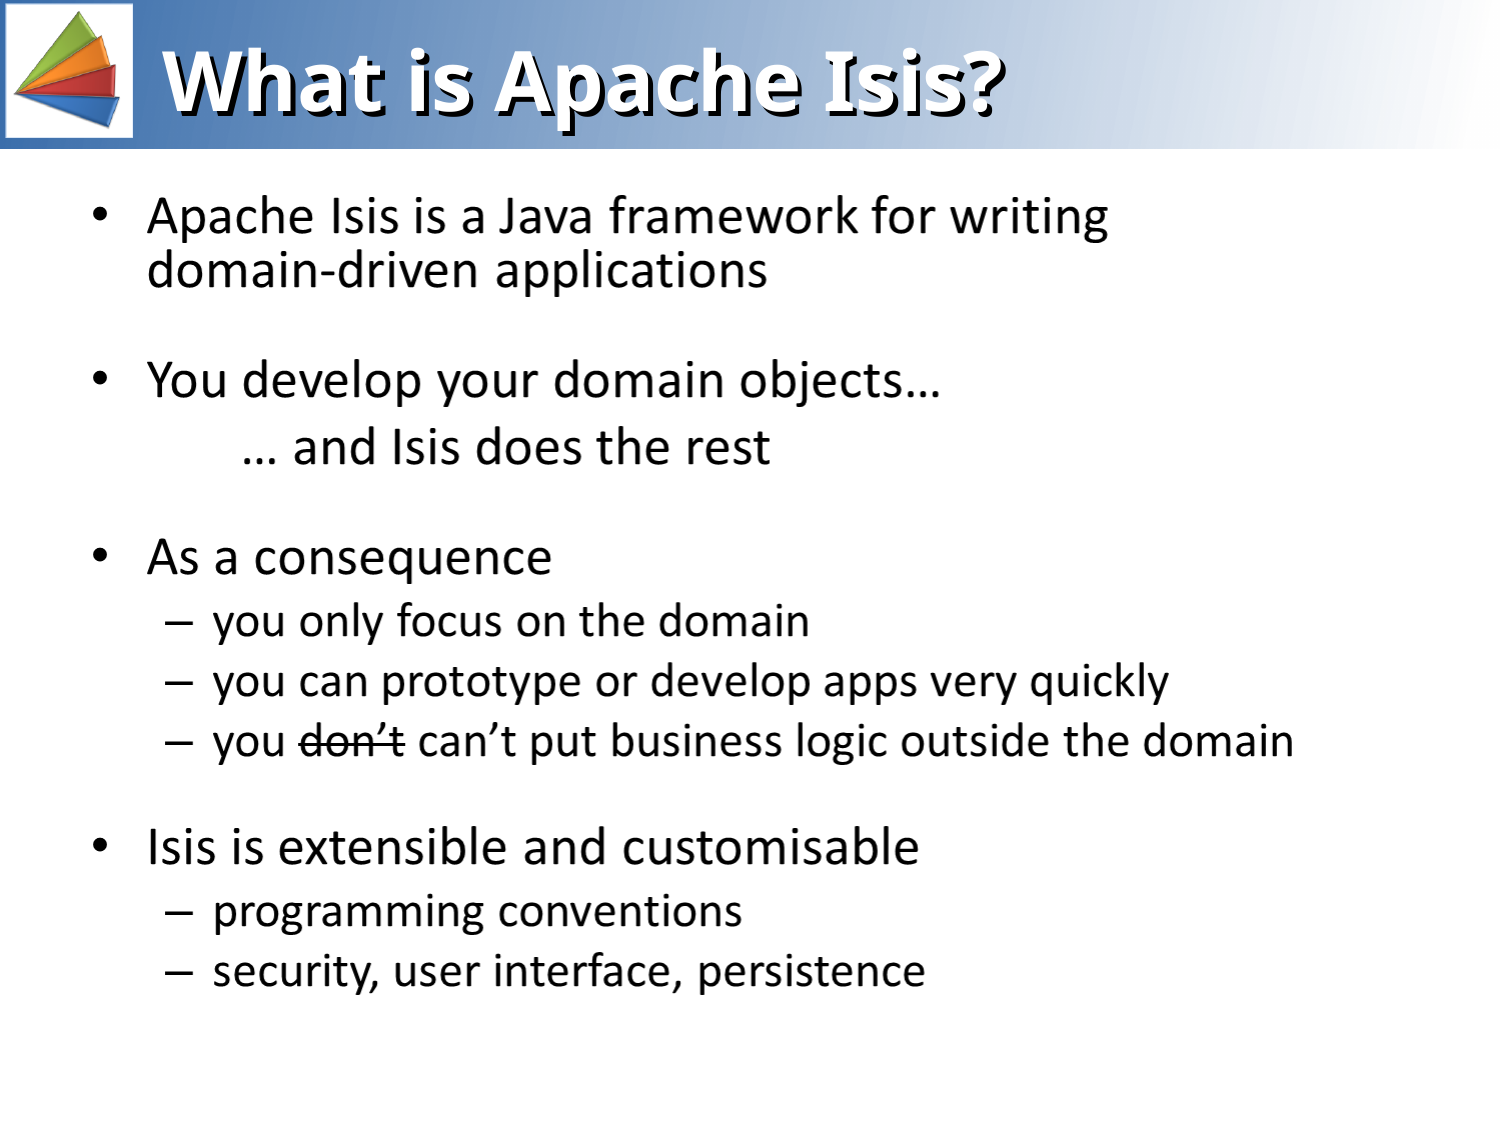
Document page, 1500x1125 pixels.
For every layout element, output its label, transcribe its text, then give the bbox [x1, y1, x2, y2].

text_box [59, 165, 1426, 1083]
title What is Apache Isis? [147, 19, 1500, 138]
picture [0, 0, 1500, 149]
